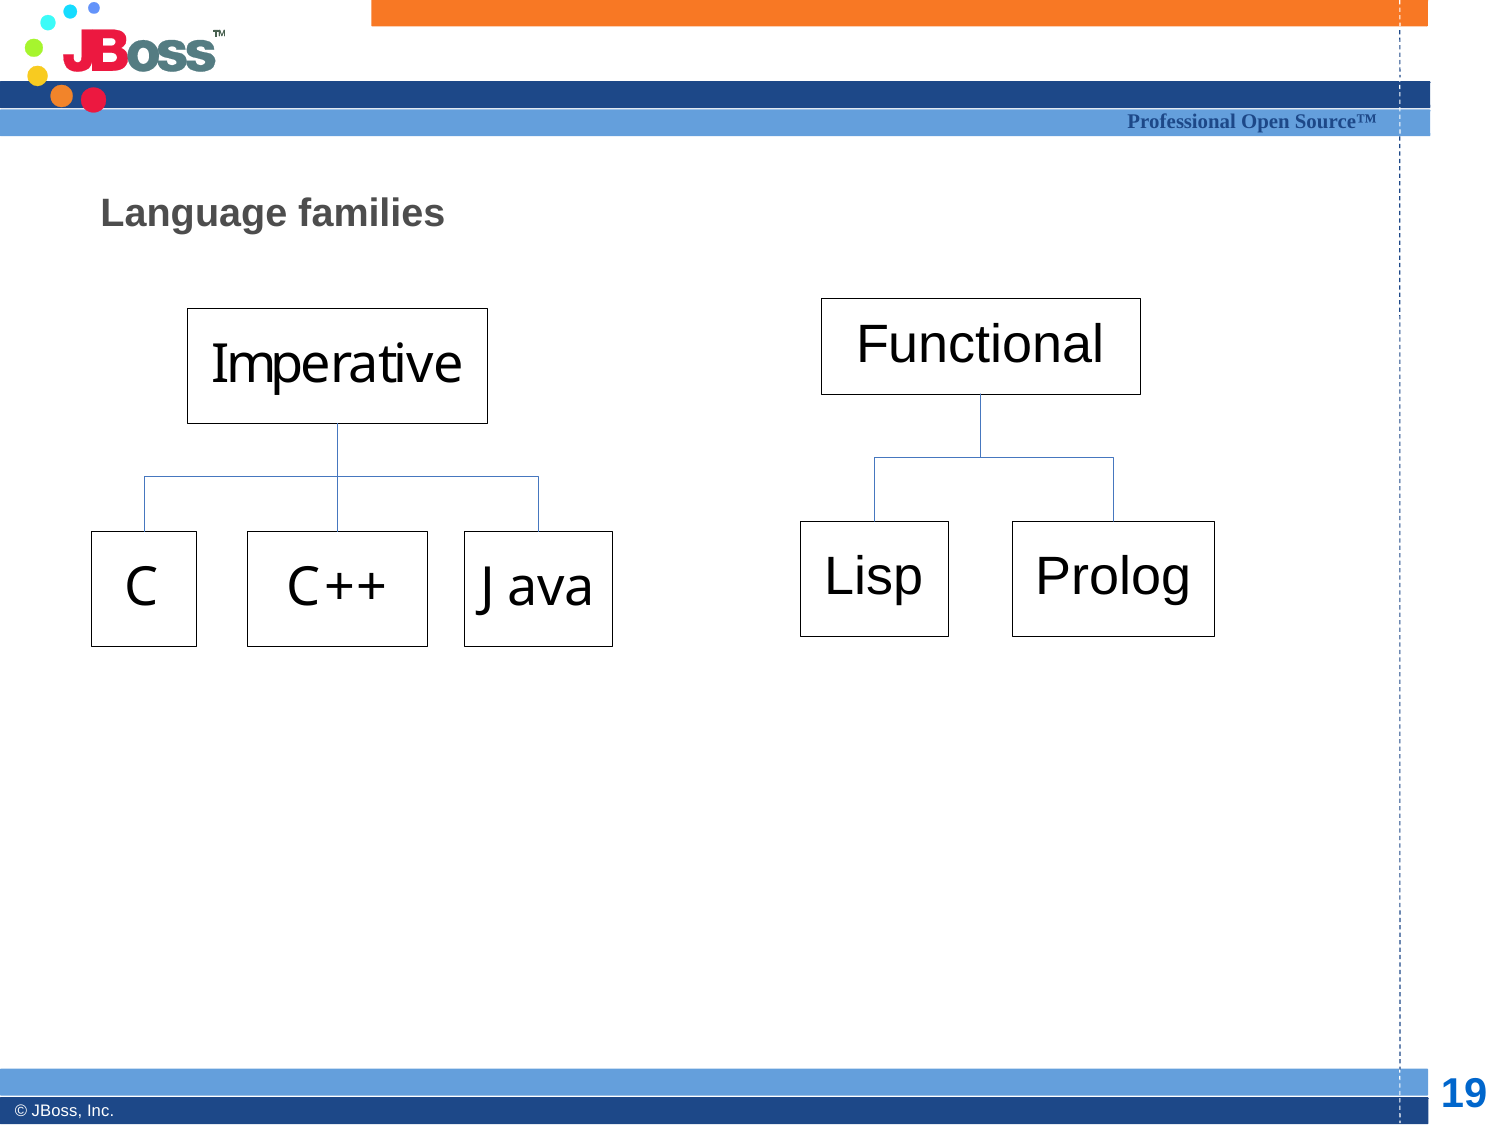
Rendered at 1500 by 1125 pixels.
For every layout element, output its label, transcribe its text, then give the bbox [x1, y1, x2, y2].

title Language families [100, 129, 1388, 296]
chart [88, 305, 616, 650]
chart [797, 295, 1218, 640]
